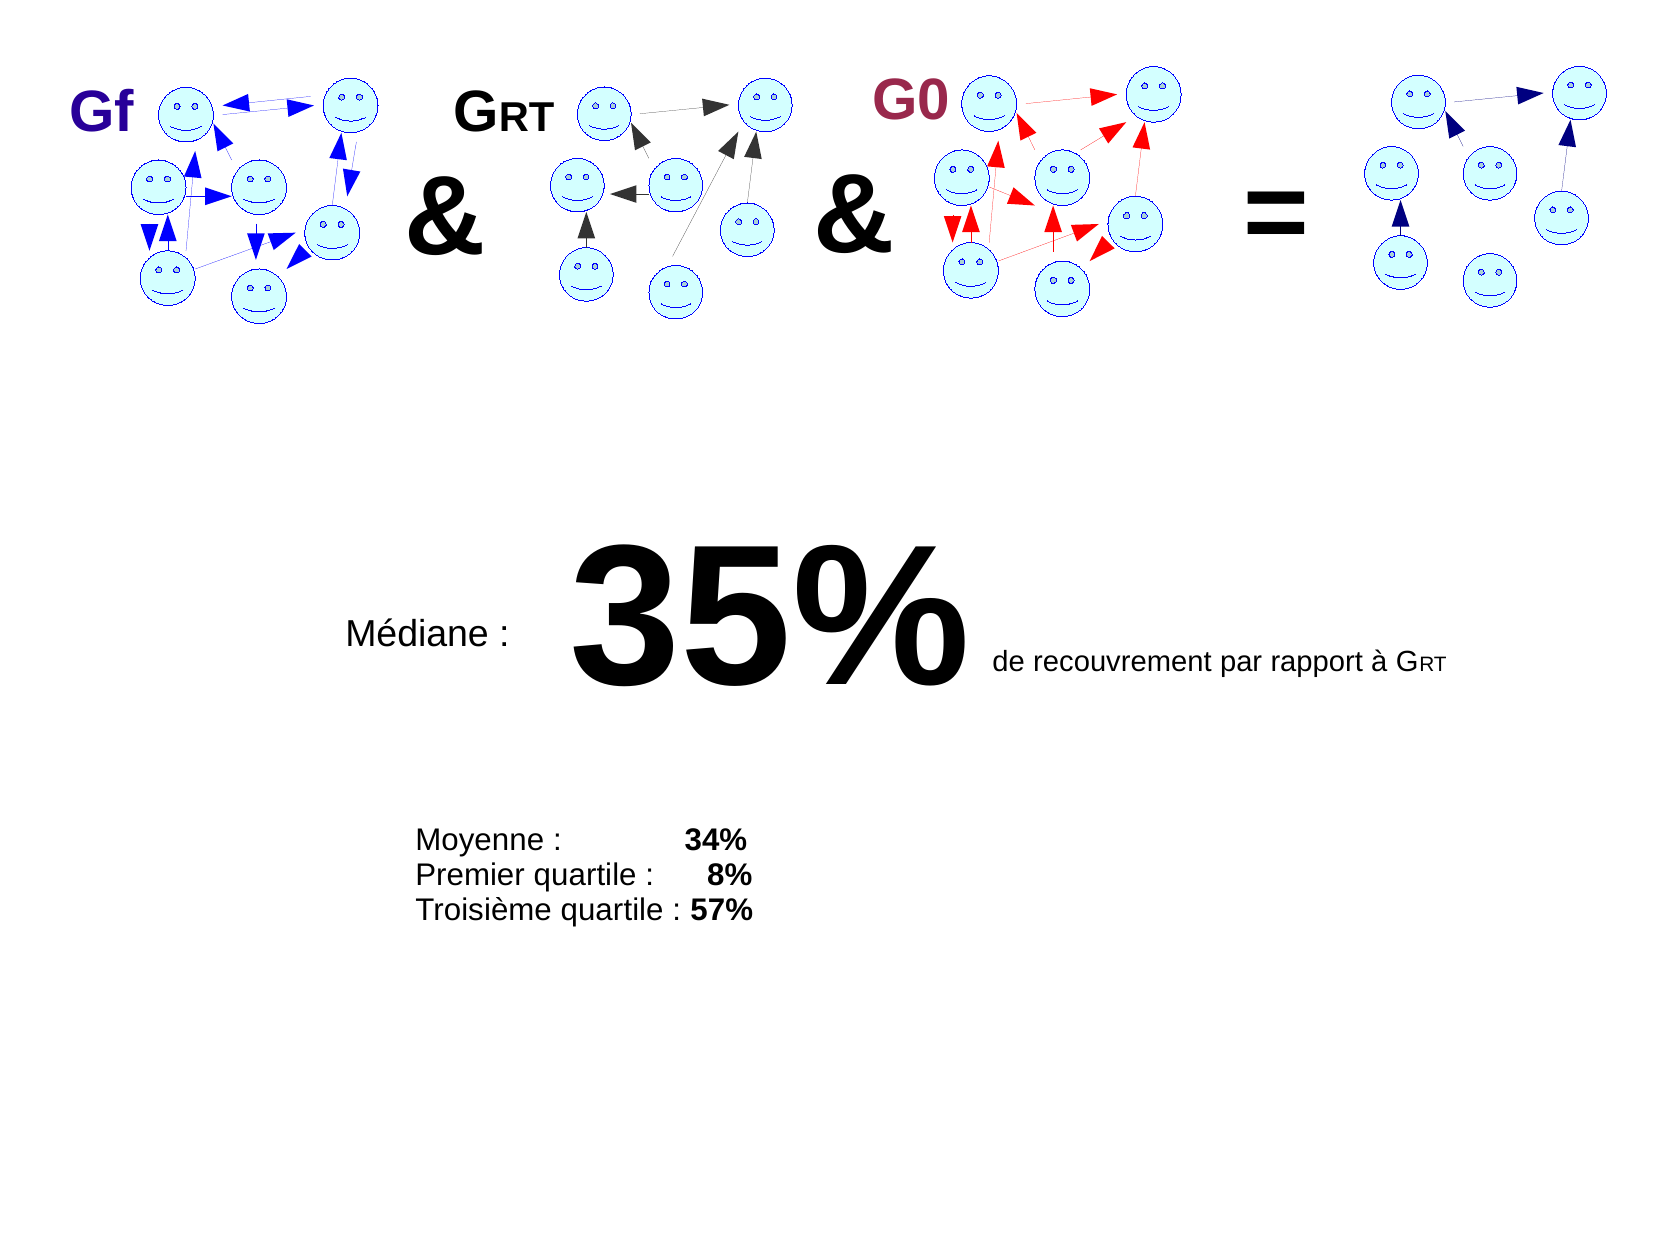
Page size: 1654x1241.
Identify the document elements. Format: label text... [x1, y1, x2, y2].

text_box [648, 158, 703, 212]
text_box Médiane : [330, 604, 525, 662]
text_box G0 [857, 59, 966, 139]
text_box [1034, 149, 1090, 206]
text_box = [1228, 141, 1324, 283]
text_box [966, 75, 1017, 132]
text_box [934, 149, 990, 206]
text_box 35% [555, 496, 986, 735]
text_box [1364, 146, 1419, 201]
text_box [1107, 196, 1163, 252]
text_box [720, 202, 775, 257]
text_box [550, 158, 605, 212]
text_box [559, 247, 614, 302]
text_box [140, 250, 196, 306]
text_box [943, 242, 999, 299]
text_box [1534, 191, 1589, 245]
text_box [648, 265, 703, 319]
text_box [738, 78, 793, 132]
text_box [304, 205, 360, 260]
text_box [158, 87, 214, 142]
text_box [579, 86, 632, 141]
text_box [231, 159, 287, 215]
text_box [1463, 253, 1517, 308]
text_box GRT [438, 70, 579, 160]
text_box [1552, 66, 1607, 120]
text_box & [389, 145, 501, 287]
text_box [1126, 66, 1182, 123]
text_box [1391, 75, 1446, 129]
text_box [1373, 235, 1428, 290]
text_box [323, 78, 379, 133]
text_box Gf [54, 70, 153, 155]
text_box [1034, 261, 1090, 317]
text_box de recouvrement par rapport à GRT [977, 637, 1462, 686]
text_box [131, 159, 187, 215]
text_box [231, 268, 287, 324]
text_box [1463, 146, 1517, 201]
text_box Moyenne : 34% Premier quartile : 8% Troisième quartile : 57% [400, 814, 768, 934]
text_box & [798, 143, 910, 284]
